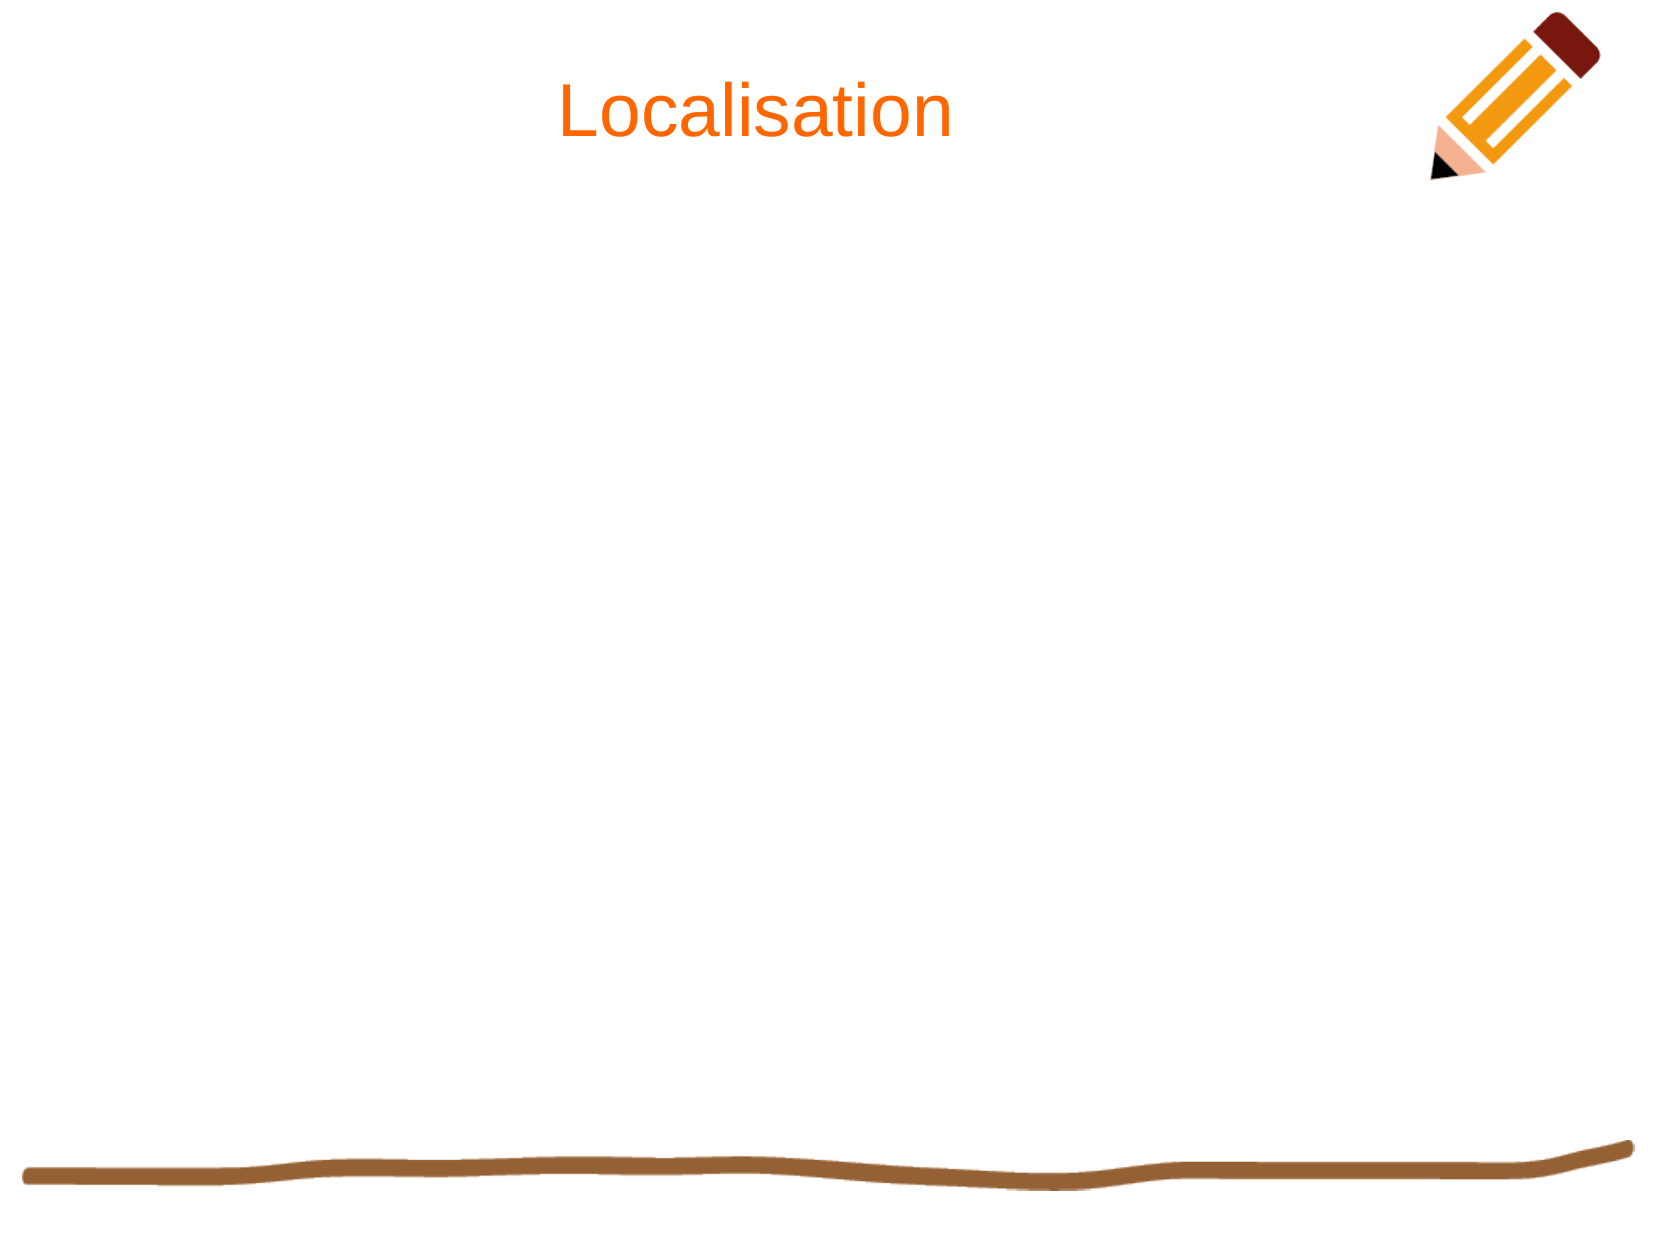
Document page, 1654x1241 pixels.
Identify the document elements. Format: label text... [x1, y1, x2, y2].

picture [22, 1140, 1635, 1191]
title Localisation [82, 49, 1430, 172]
picture [1430, 12, 1601, 181]
